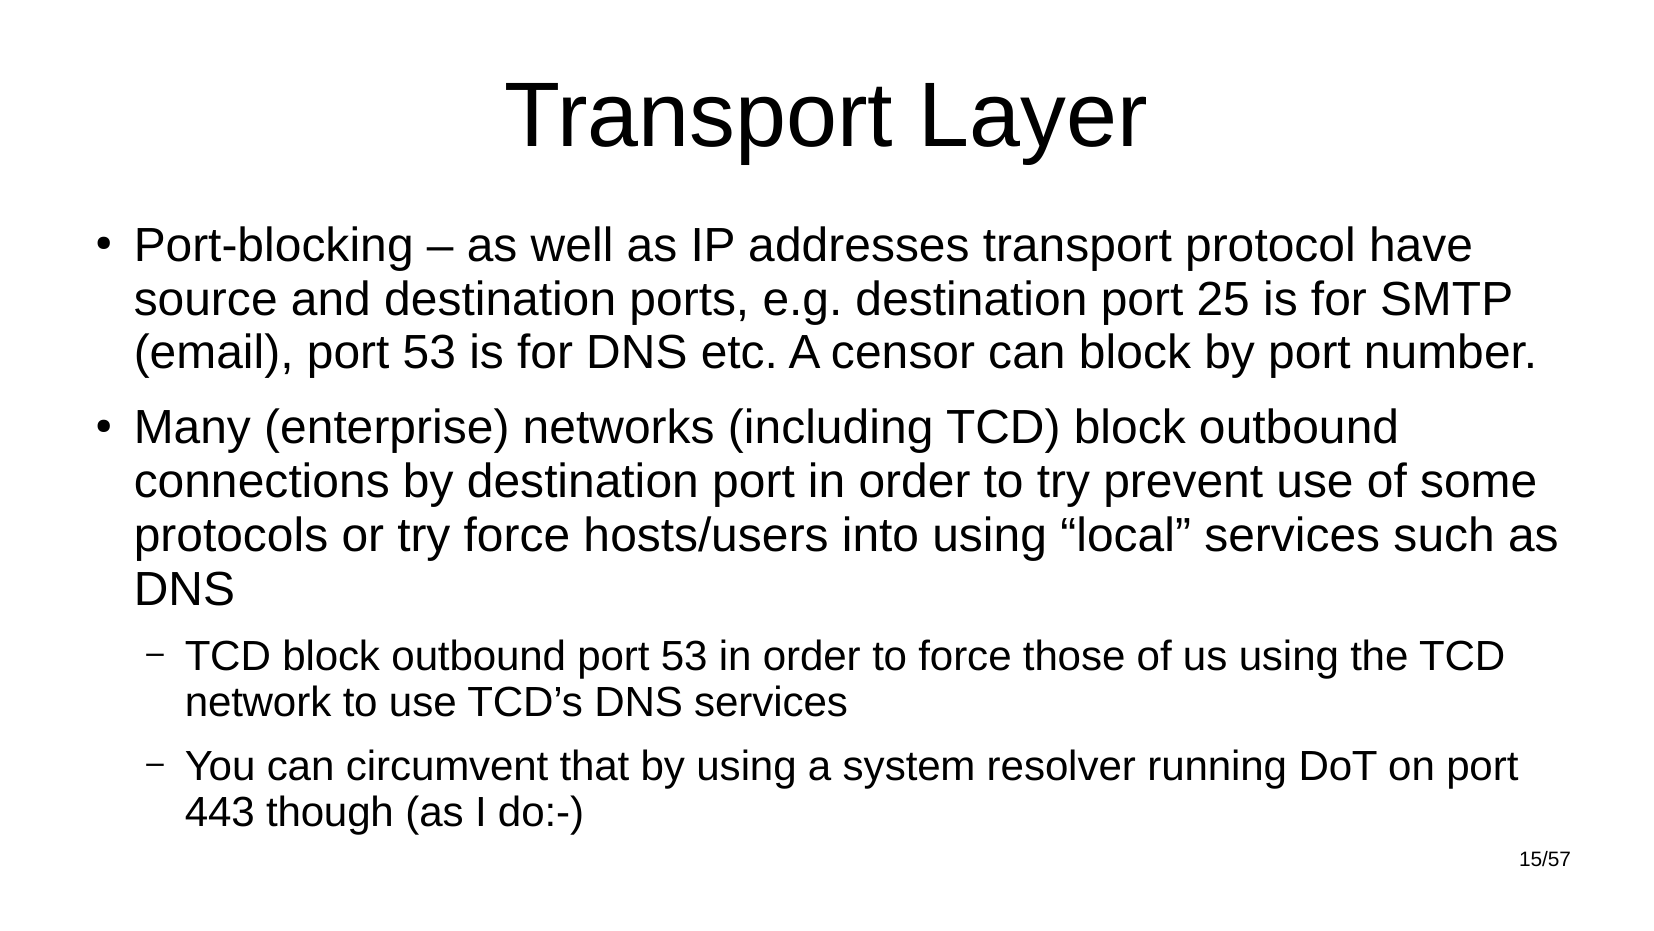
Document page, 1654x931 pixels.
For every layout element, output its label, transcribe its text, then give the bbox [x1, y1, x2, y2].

title Transport Layer [82, 37, 1571, 193]
list Port-blocking – as well as IP addresses transport protocol have source and destination ports, e.g. destination port 25 is for SMTP (email), port 53 is for DNS etc. A censor can block by port number. Many (enterprise) networks (including TCD) block outbound connections by destination port in order to try prevent use of some protocols or try force hosts/users into using “local” services such as DNS TCD block outbound port 53 in order to force those of us using the TCD network to use TCD’s DNS services You can circumvent that by using a system resolver running DoT on port 443 though (as I do:-) [82, 217, 1571, 851]
